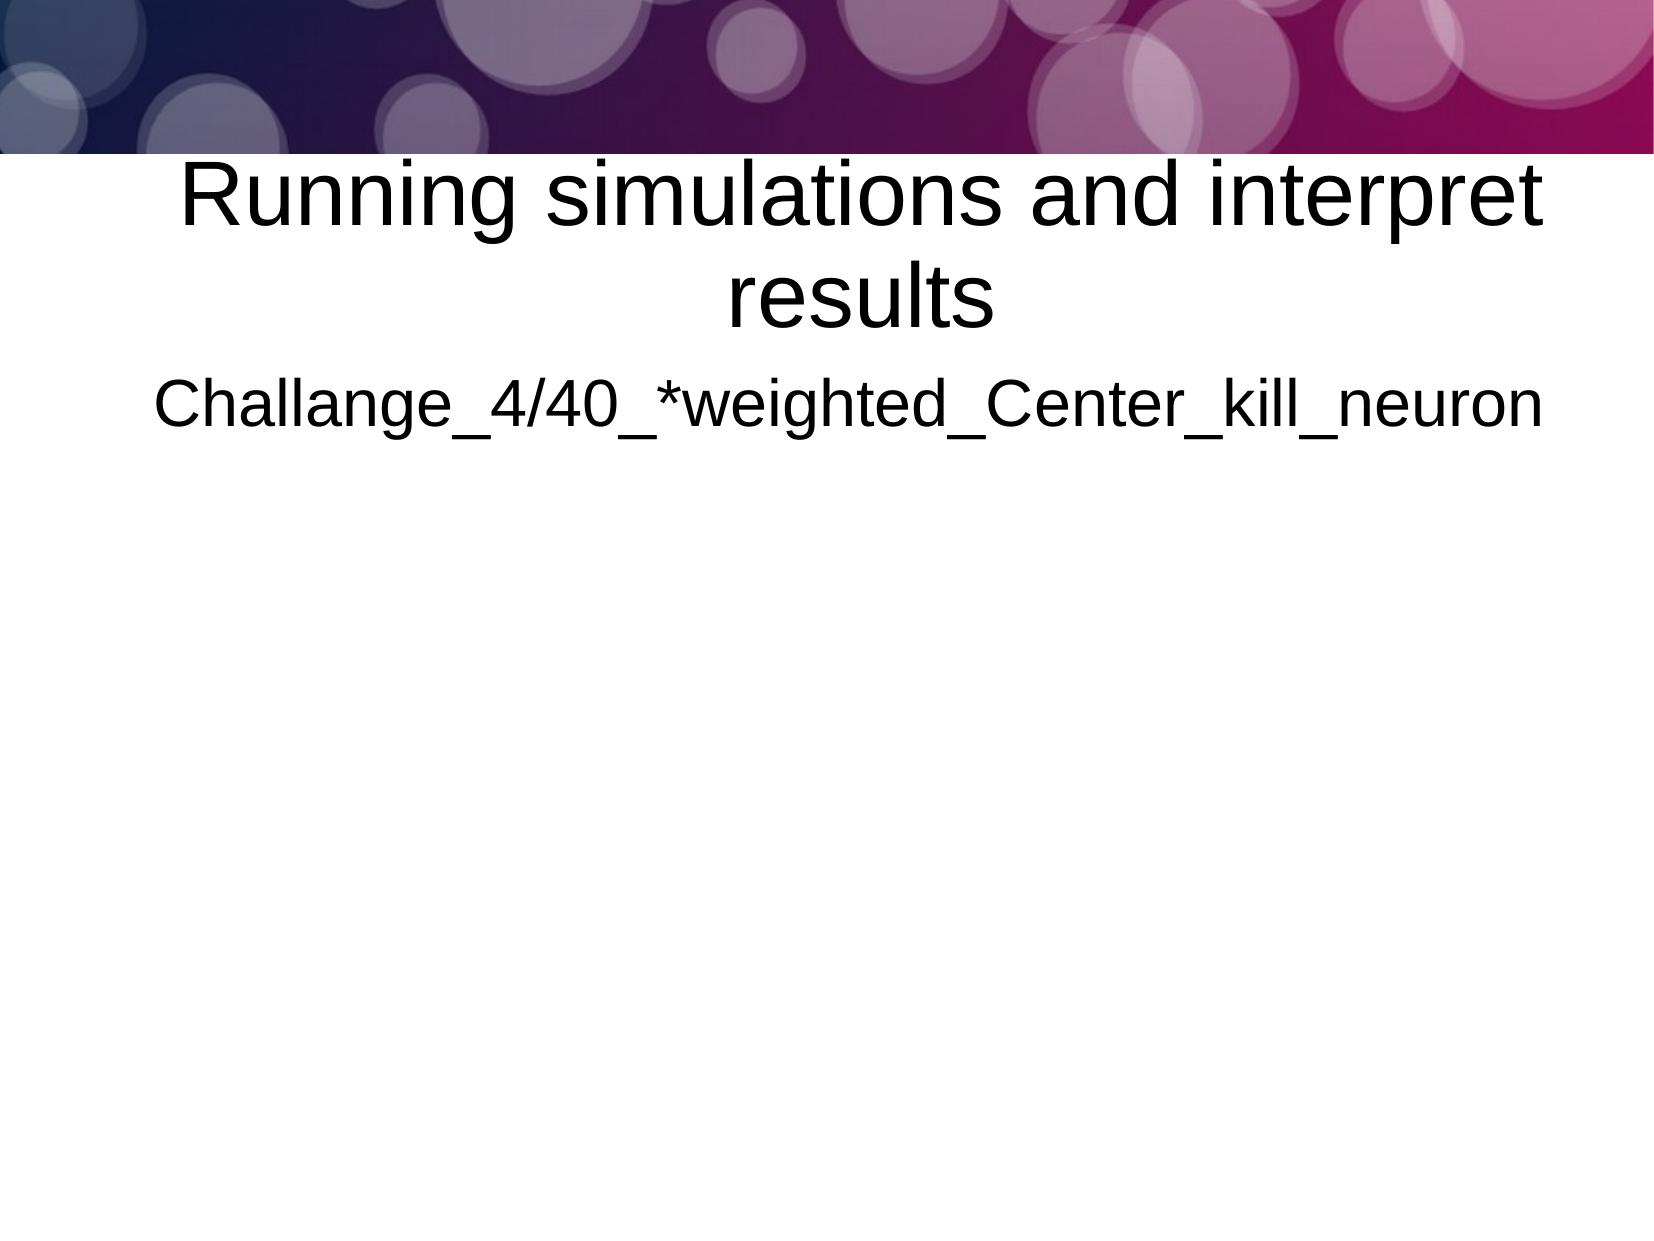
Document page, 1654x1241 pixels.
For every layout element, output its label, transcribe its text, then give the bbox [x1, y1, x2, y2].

list Challange_4/40_*weighted_Center_kill_neuron [82, 366, 1571, 1087]
title Running simulations and interpret results [82, 142, 1571, 348]
picture [0, 0, 1654, 154]
